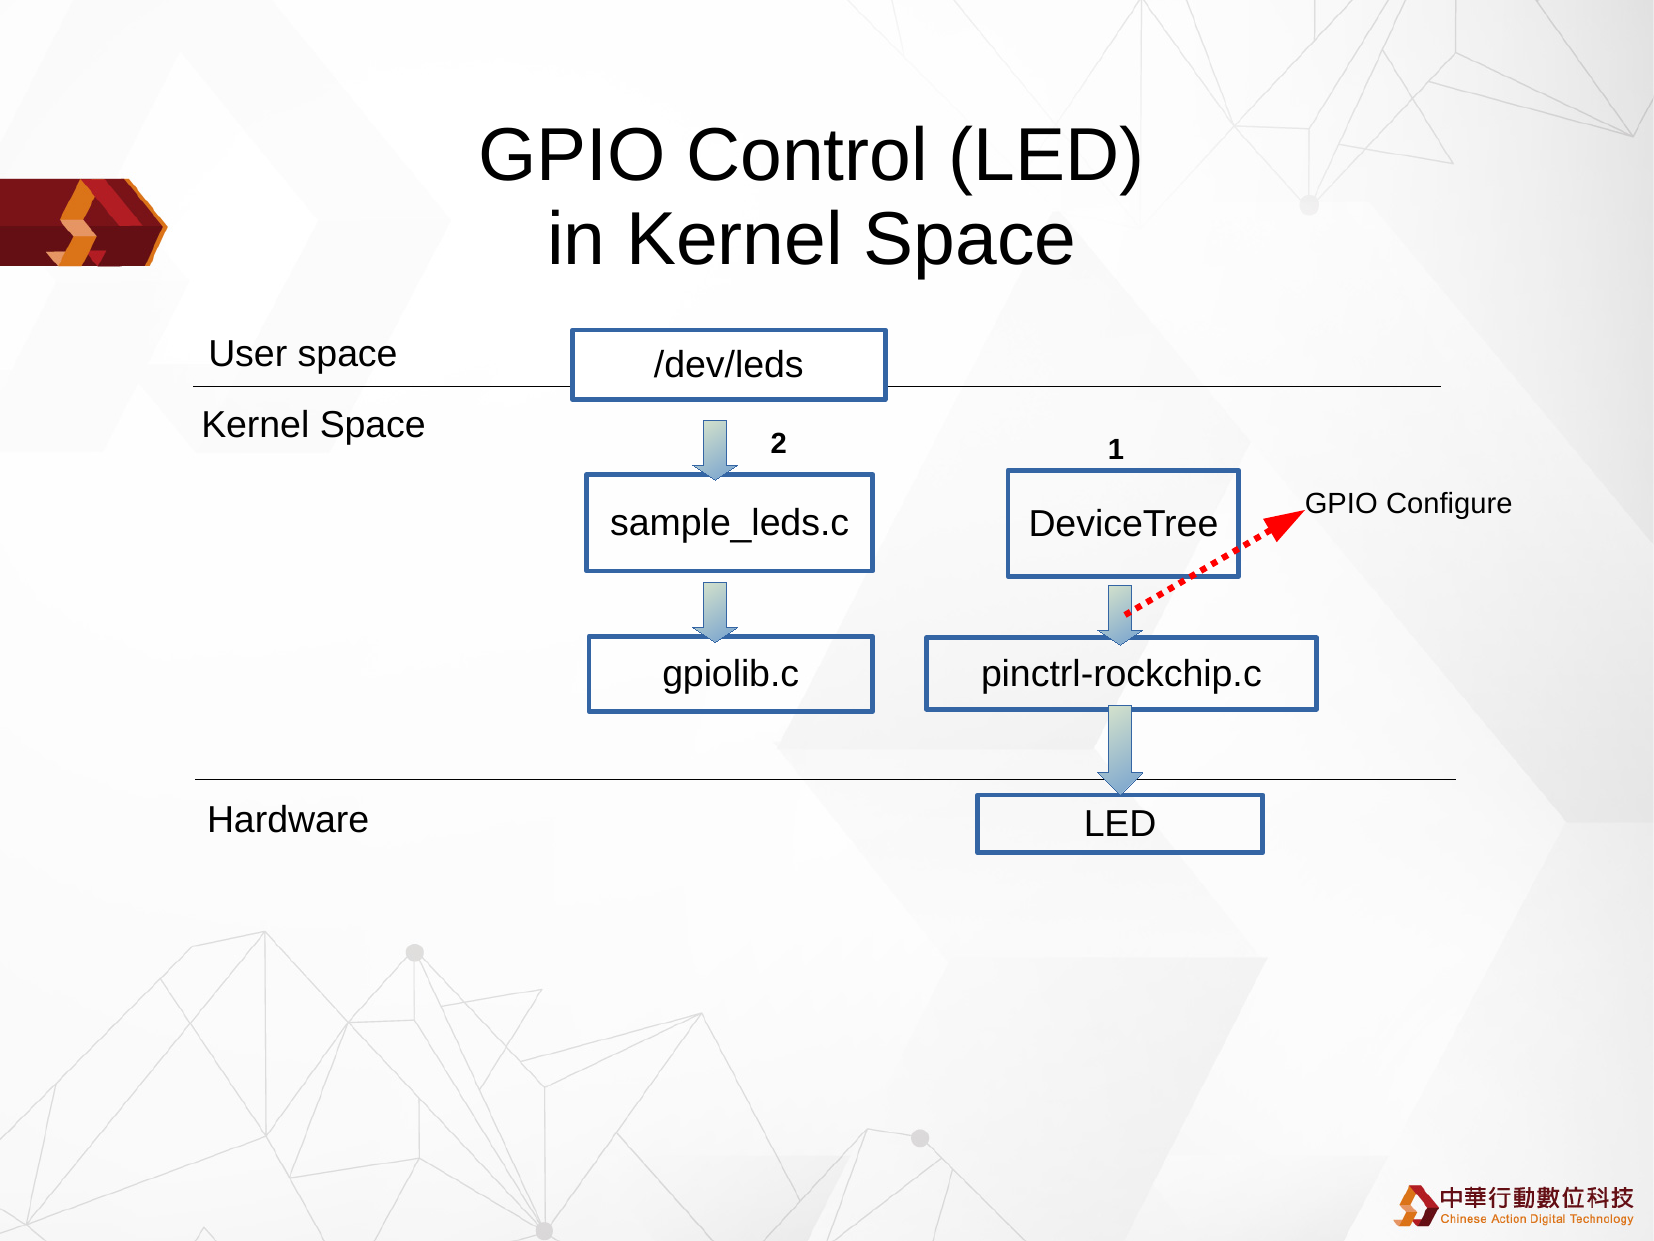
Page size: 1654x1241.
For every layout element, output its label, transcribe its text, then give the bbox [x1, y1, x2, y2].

text_box gpiolib.c [589, 636, 873, 712]
text_box [1097, 585, 1143, 646]
text_box DeviceTree [1007, 470, 1239, 577]
text_box Hardware [192, 790, 400, 848]
text_box Kernel Space [186, 396, 451, 453]
text_box pinctrl-rockchip.c [926, 637, 1317, 710]
text_box 2 [755, 420, 831, 468]
text_box [692, 420, 738, 481]
picture [0, 0, 1654, 1241]
text_box /dev/leds [572, 329, 886, 400]
text_box sample_leds.c [586, 474, 873, 571]
title GPIO Control (LED) in Kernel Space [118, 112, 1506, 281]
text_box 1 [1093, 425, 1184, 473]
text_box User space [193, 325, 436, 383]
text_box LED [977, 794, 1263, 853]
text_box GPIO Configure [1290, 480, 1546, 541]
text_box [1097, 705, 1143, 796]
text_box [692, 582, 738, 643]
